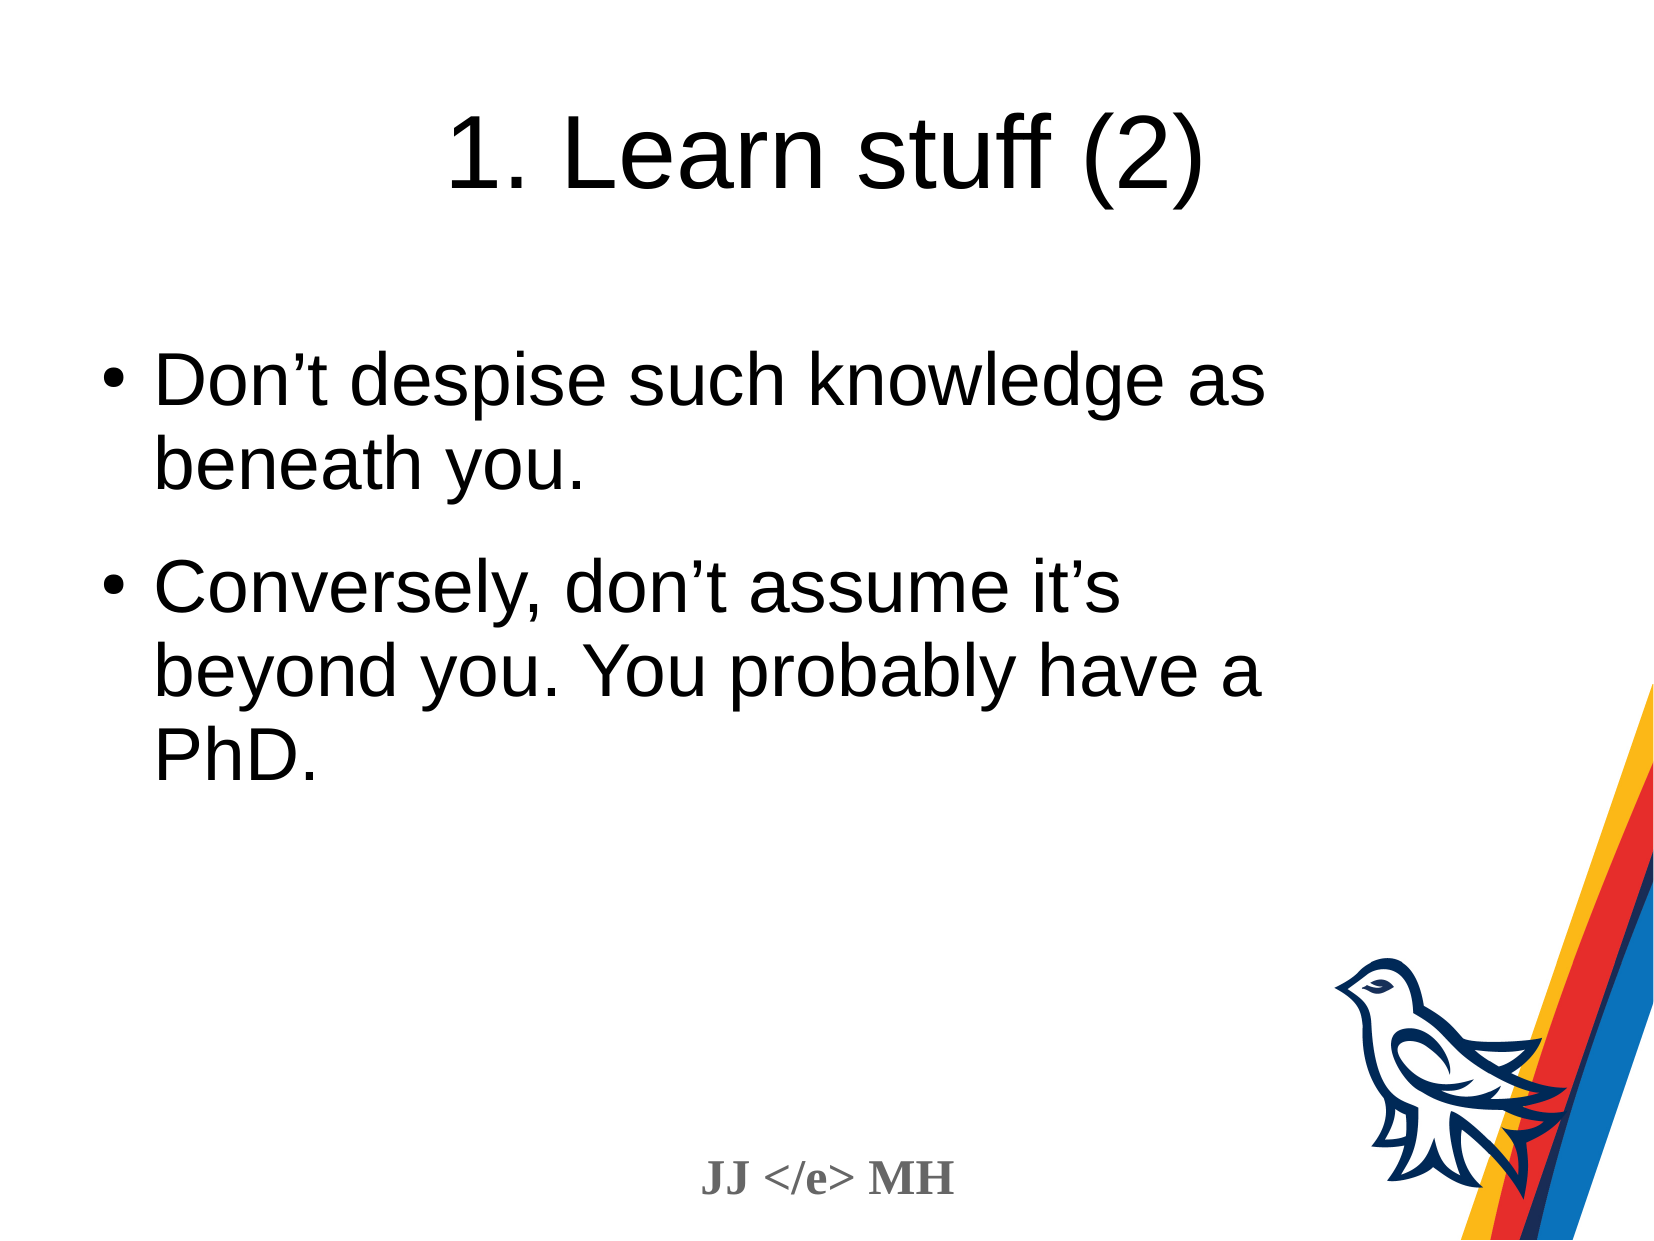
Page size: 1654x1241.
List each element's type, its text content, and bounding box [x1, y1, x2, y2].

picture [1324, 684, 1654, 1240]
title 1. Learn stuff (2) [82, 49, 1571, 257]
list Don’t despise such knowledge as beneath you. Conversely, don’t assume it’s beyond you. You probably have a PhD. [82, 337, 1300, 1057]
